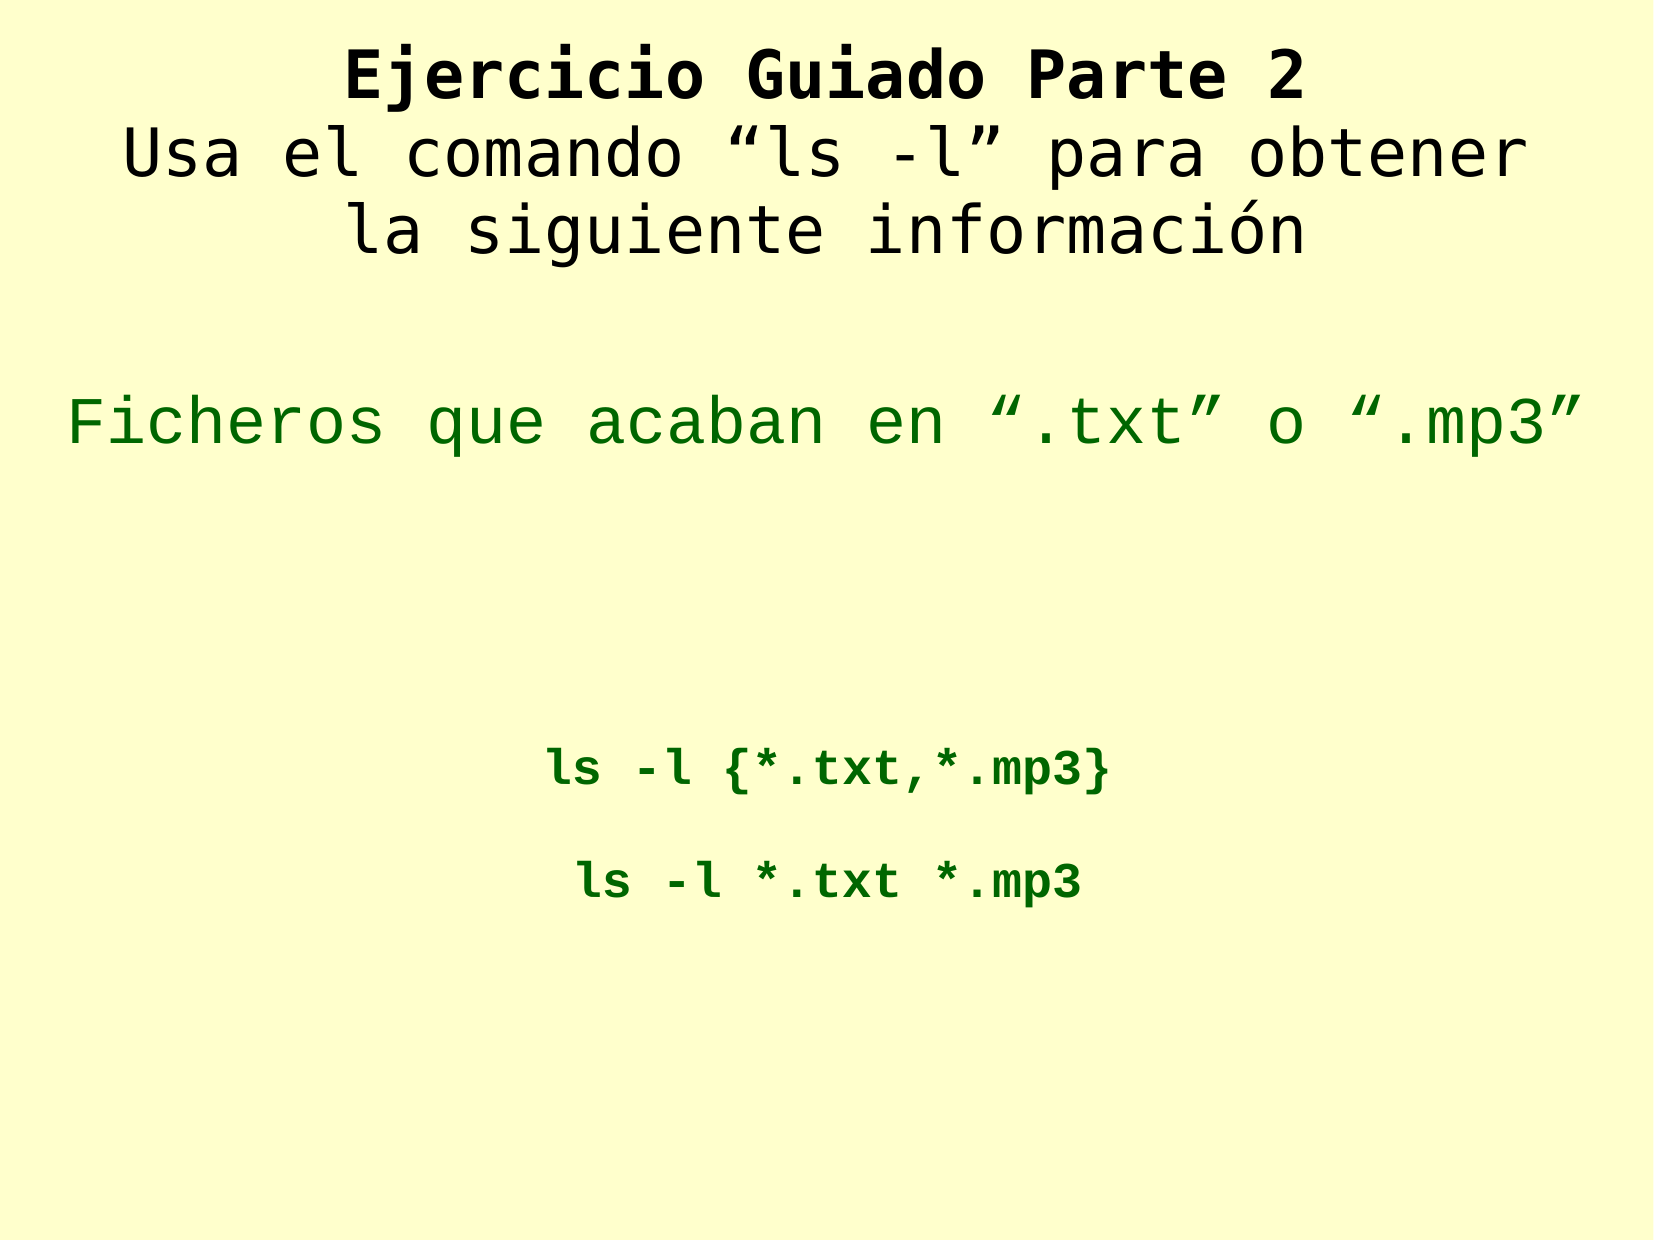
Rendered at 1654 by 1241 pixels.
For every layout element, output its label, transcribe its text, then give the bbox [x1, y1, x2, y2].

text_box ls -l {*.txt,*.mp3} ls -l *.txt *.mp3 [0, 735, 1654, 921]
text_box Ficheros que acaban en “.txt” o “.mp3” [0, 381, 1654, 502]
title Ejercicio Guiado Parte 2 Usa el comando “ls -l” para obtener la siguiente información [82, 36, 1571, 270]
